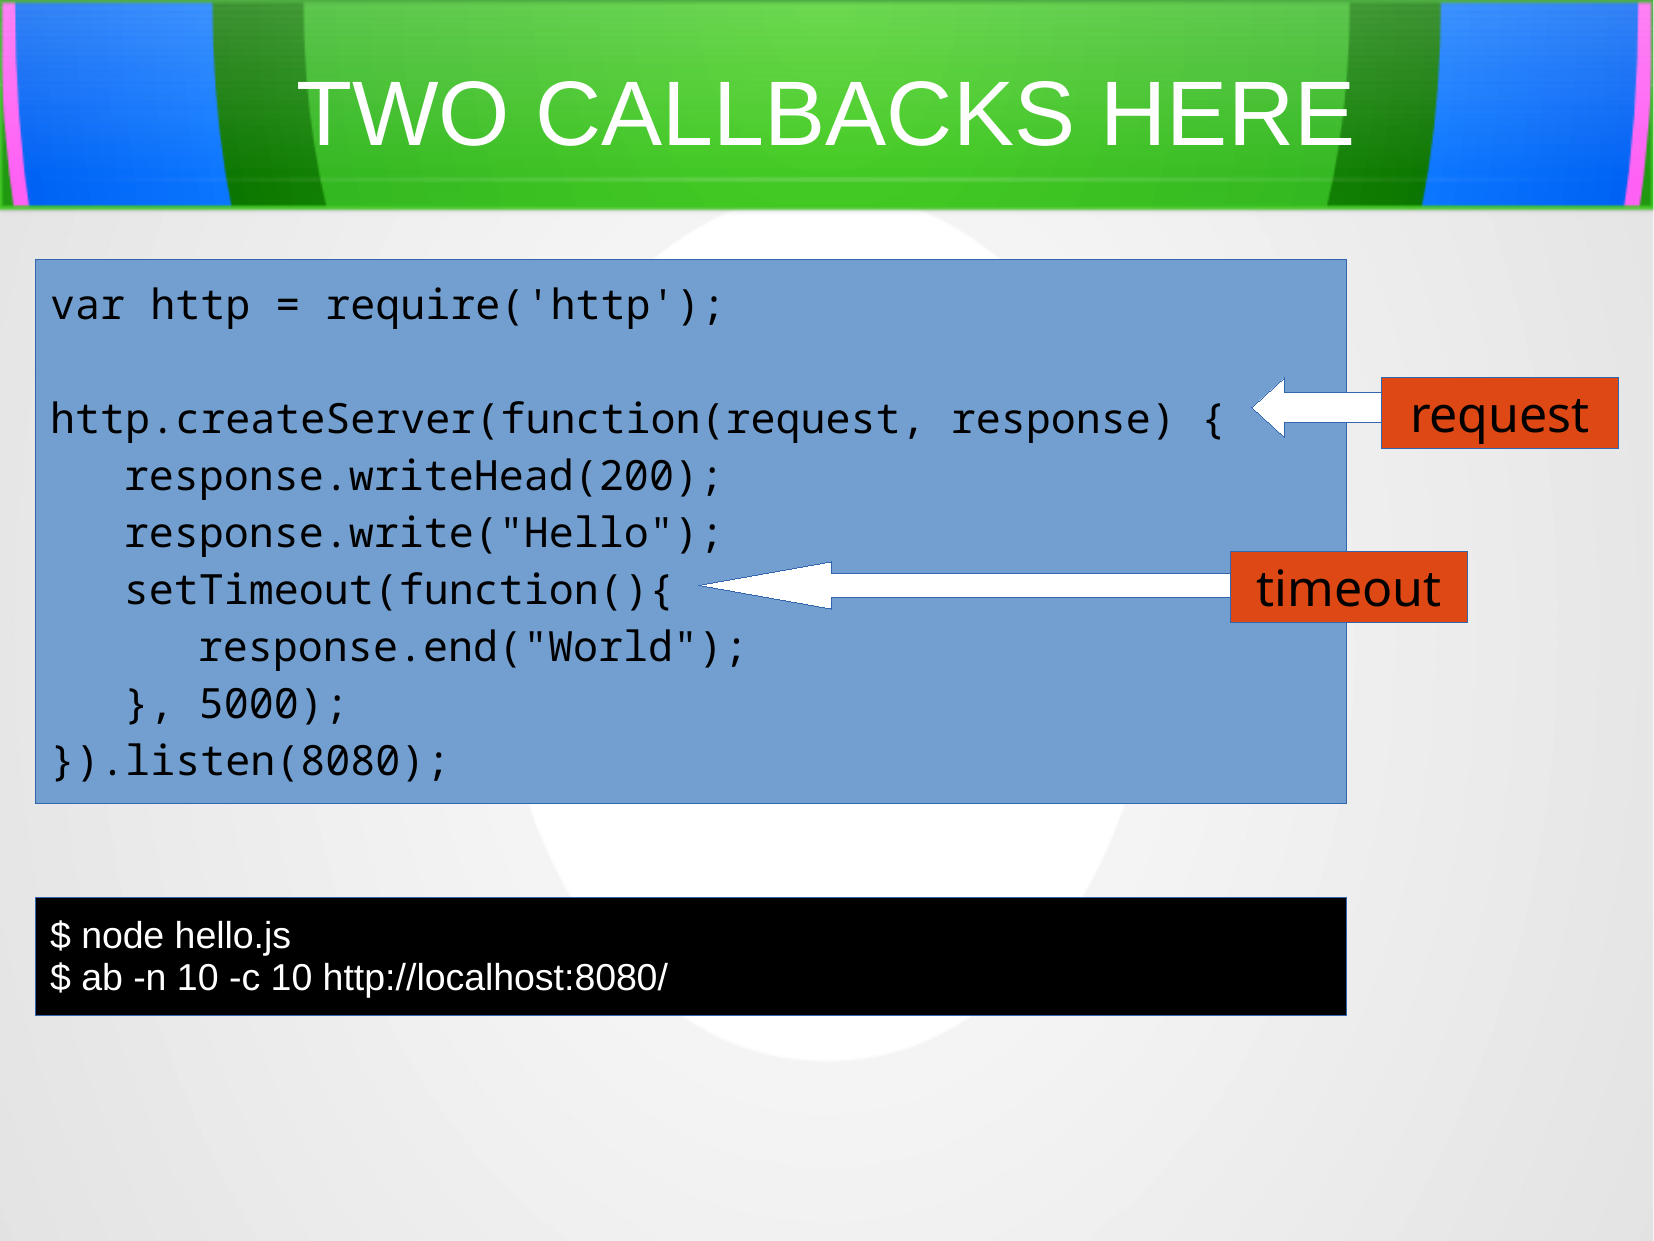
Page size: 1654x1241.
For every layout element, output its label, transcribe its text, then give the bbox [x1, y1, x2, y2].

picture [0, 0, 1654, 1241]
text_box $ node hello.js $ ab -n 10 -c 10 http://localhost:8080/ [35, 897, 1347, 1016]
text_box var http = require('http'); http.createServer(function(request, response) { response.writeHead(200); response.write("Hello"); setTimeout(function(){ response.end("World"); }, 5000); }).listen(8080); [35, 259, 1347, 804]
text_box [1251, 377, 1382, 438]
text_box timeout [1230, 551, 1468, 623]
text_box request [1381, 377, 1619, 449]
text_box [698, 561, 1231, 610]
title TWO CALLBACKS HERE [82, 49, 1571, 179]
